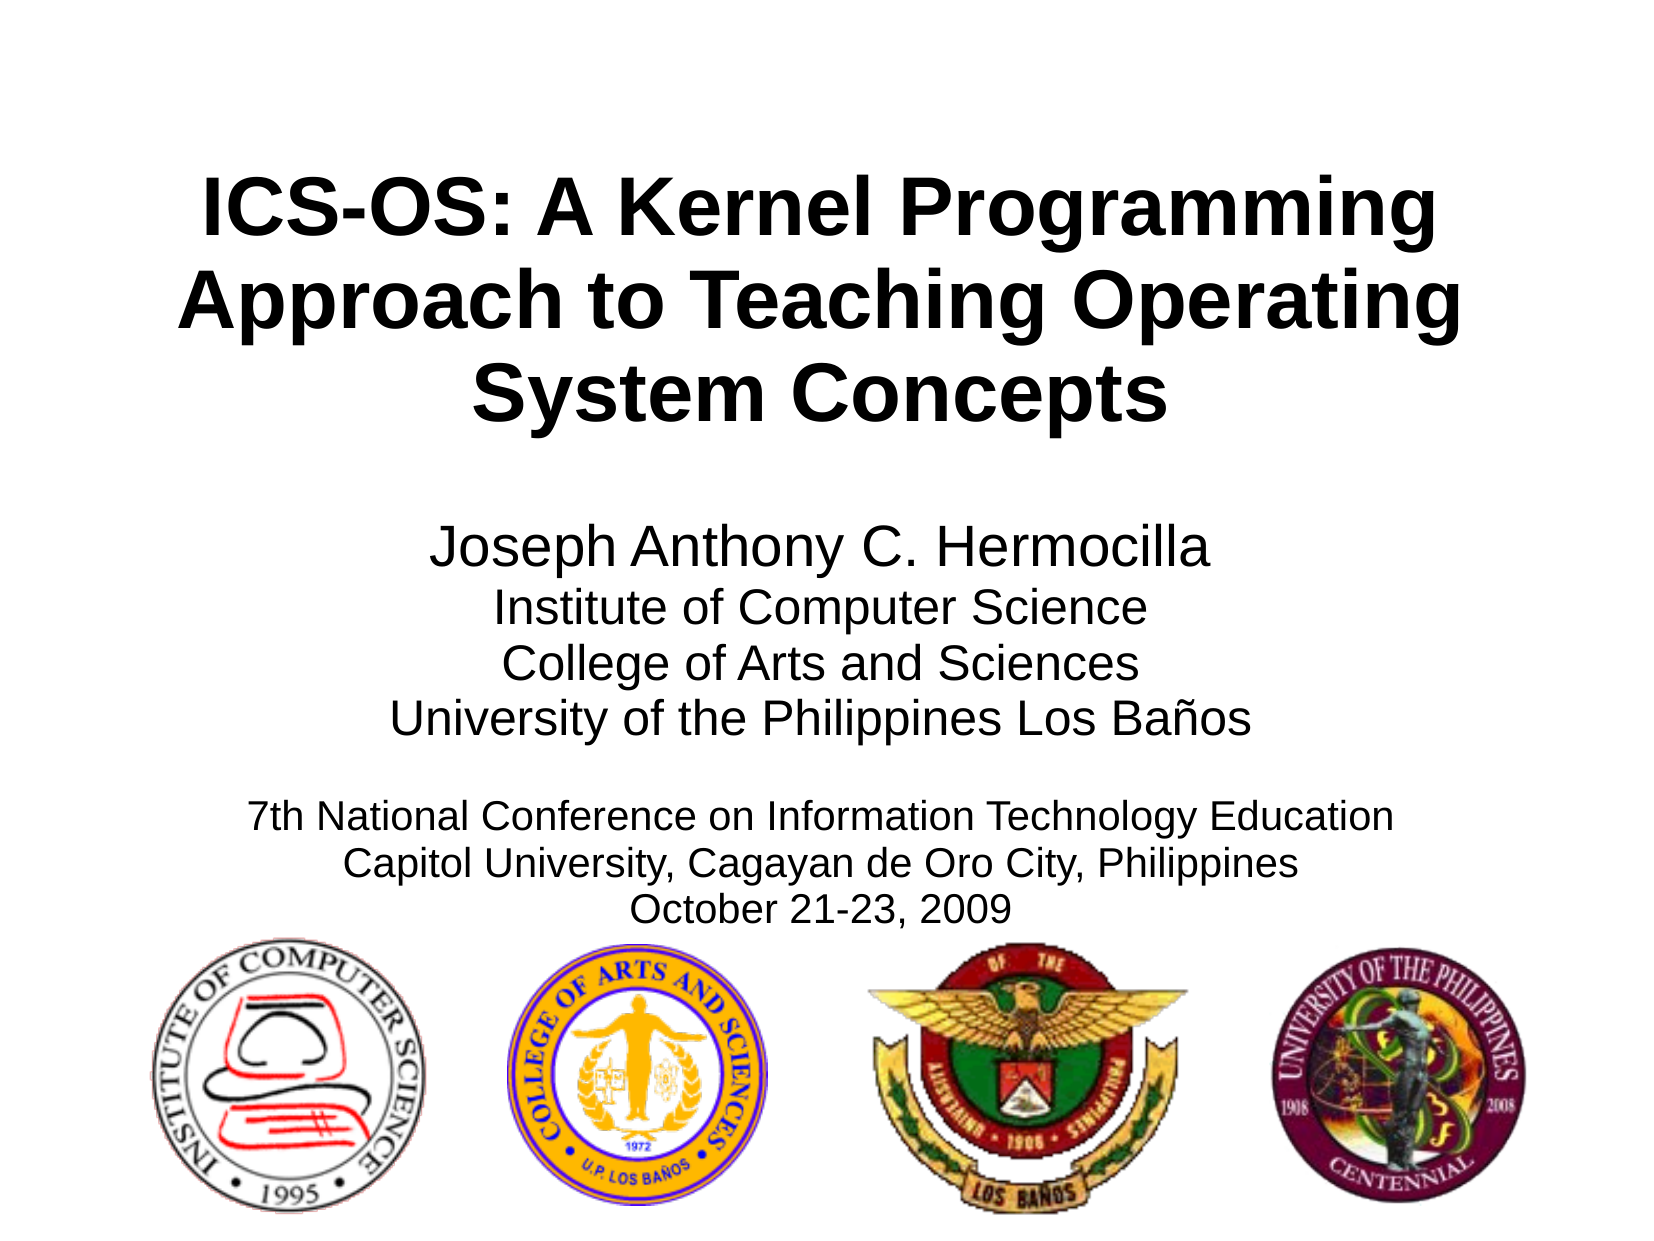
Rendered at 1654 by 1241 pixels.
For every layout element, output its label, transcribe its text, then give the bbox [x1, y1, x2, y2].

picture [507, 944, 768, 1206]
subtitle ICS-OS: A Kernel Programming Approach to Teaching Operating System Concepts Joseph Anthony C. Hermocilla Institute of Computer Science College of Arts and Sciences University of the Philippines Los Baños 7th National Conference on Information Technology Education Capitol University, Cagayan de Oro City, Philippines October 21-23, 2009 [76, 59, 1565, 1034]
picture [849, 915, 1211, 1241]
picture [1269, 944, 1531, 1206]
picture [130, 922, 443, 1235]
